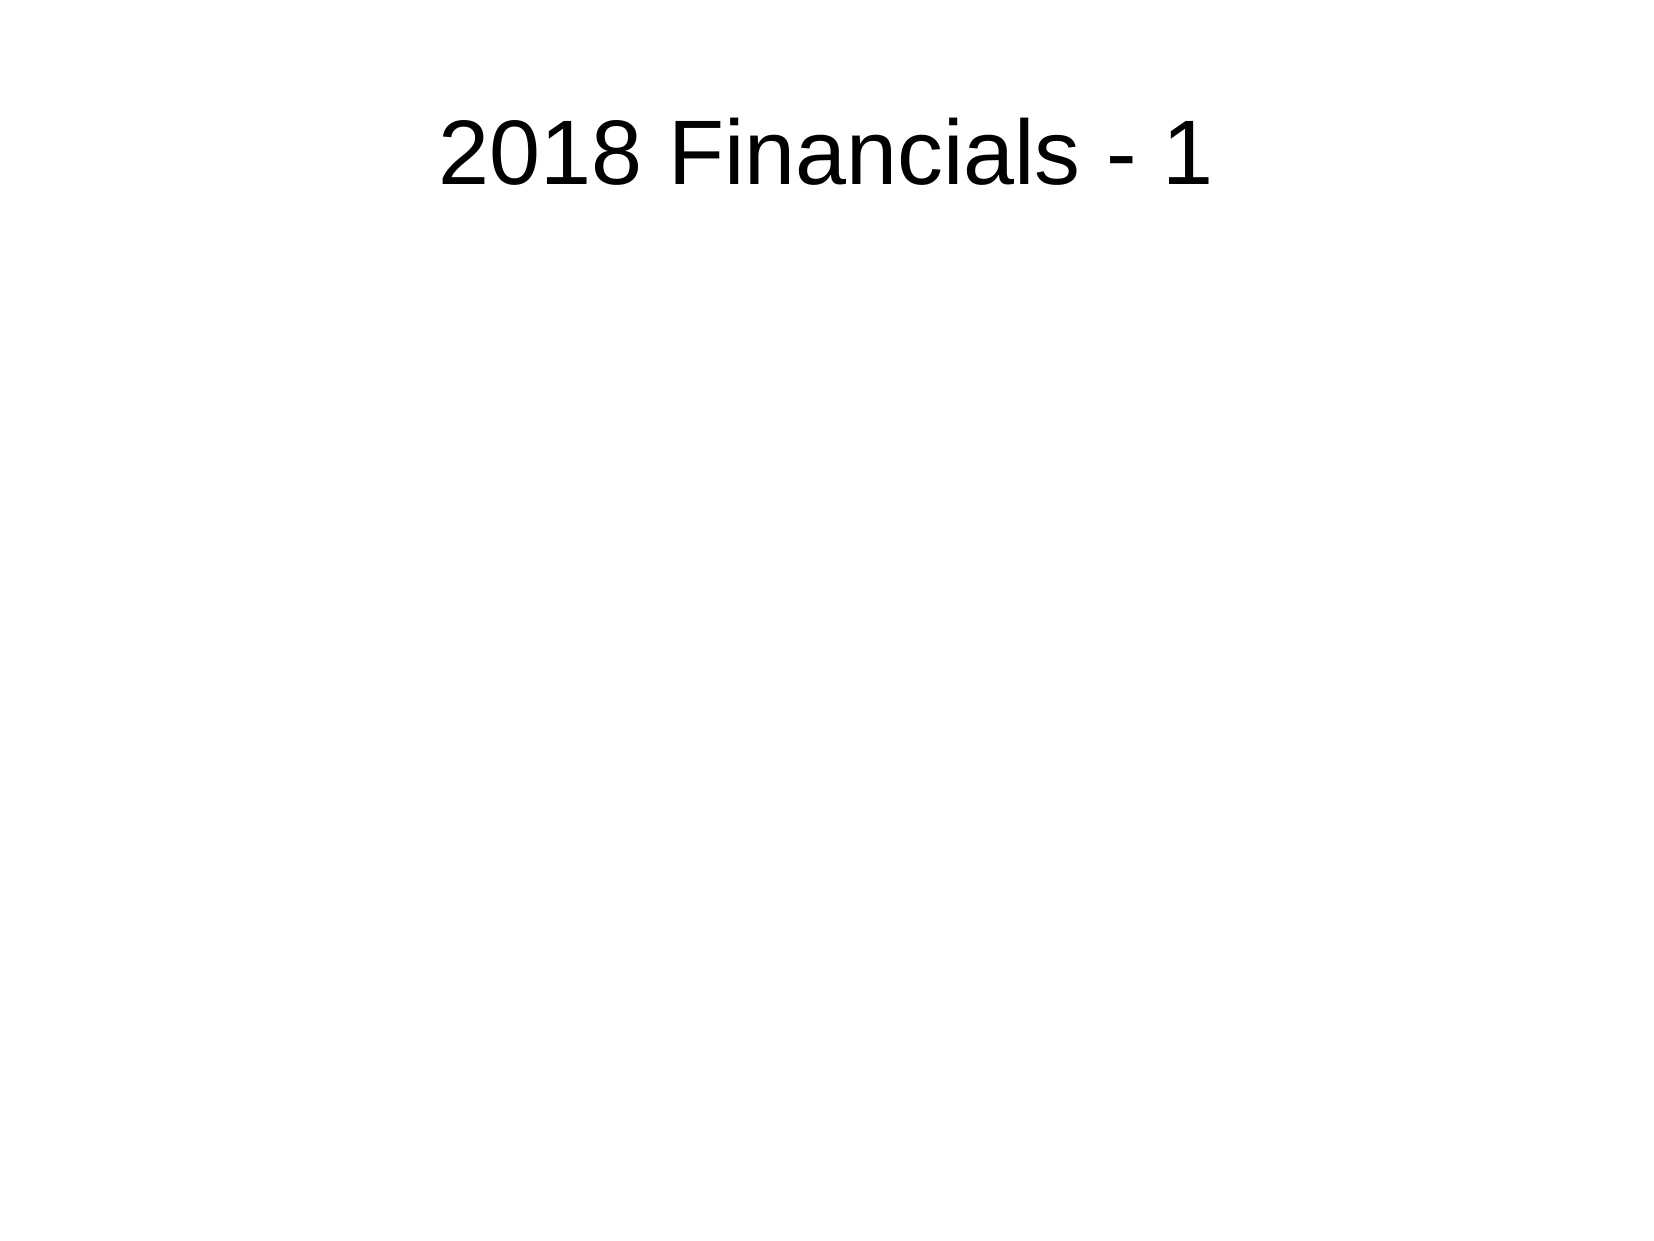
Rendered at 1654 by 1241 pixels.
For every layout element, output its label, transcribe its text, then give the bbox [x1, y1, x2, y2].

title 2018 Financials - 1 [82, 49, 1571, 257]
